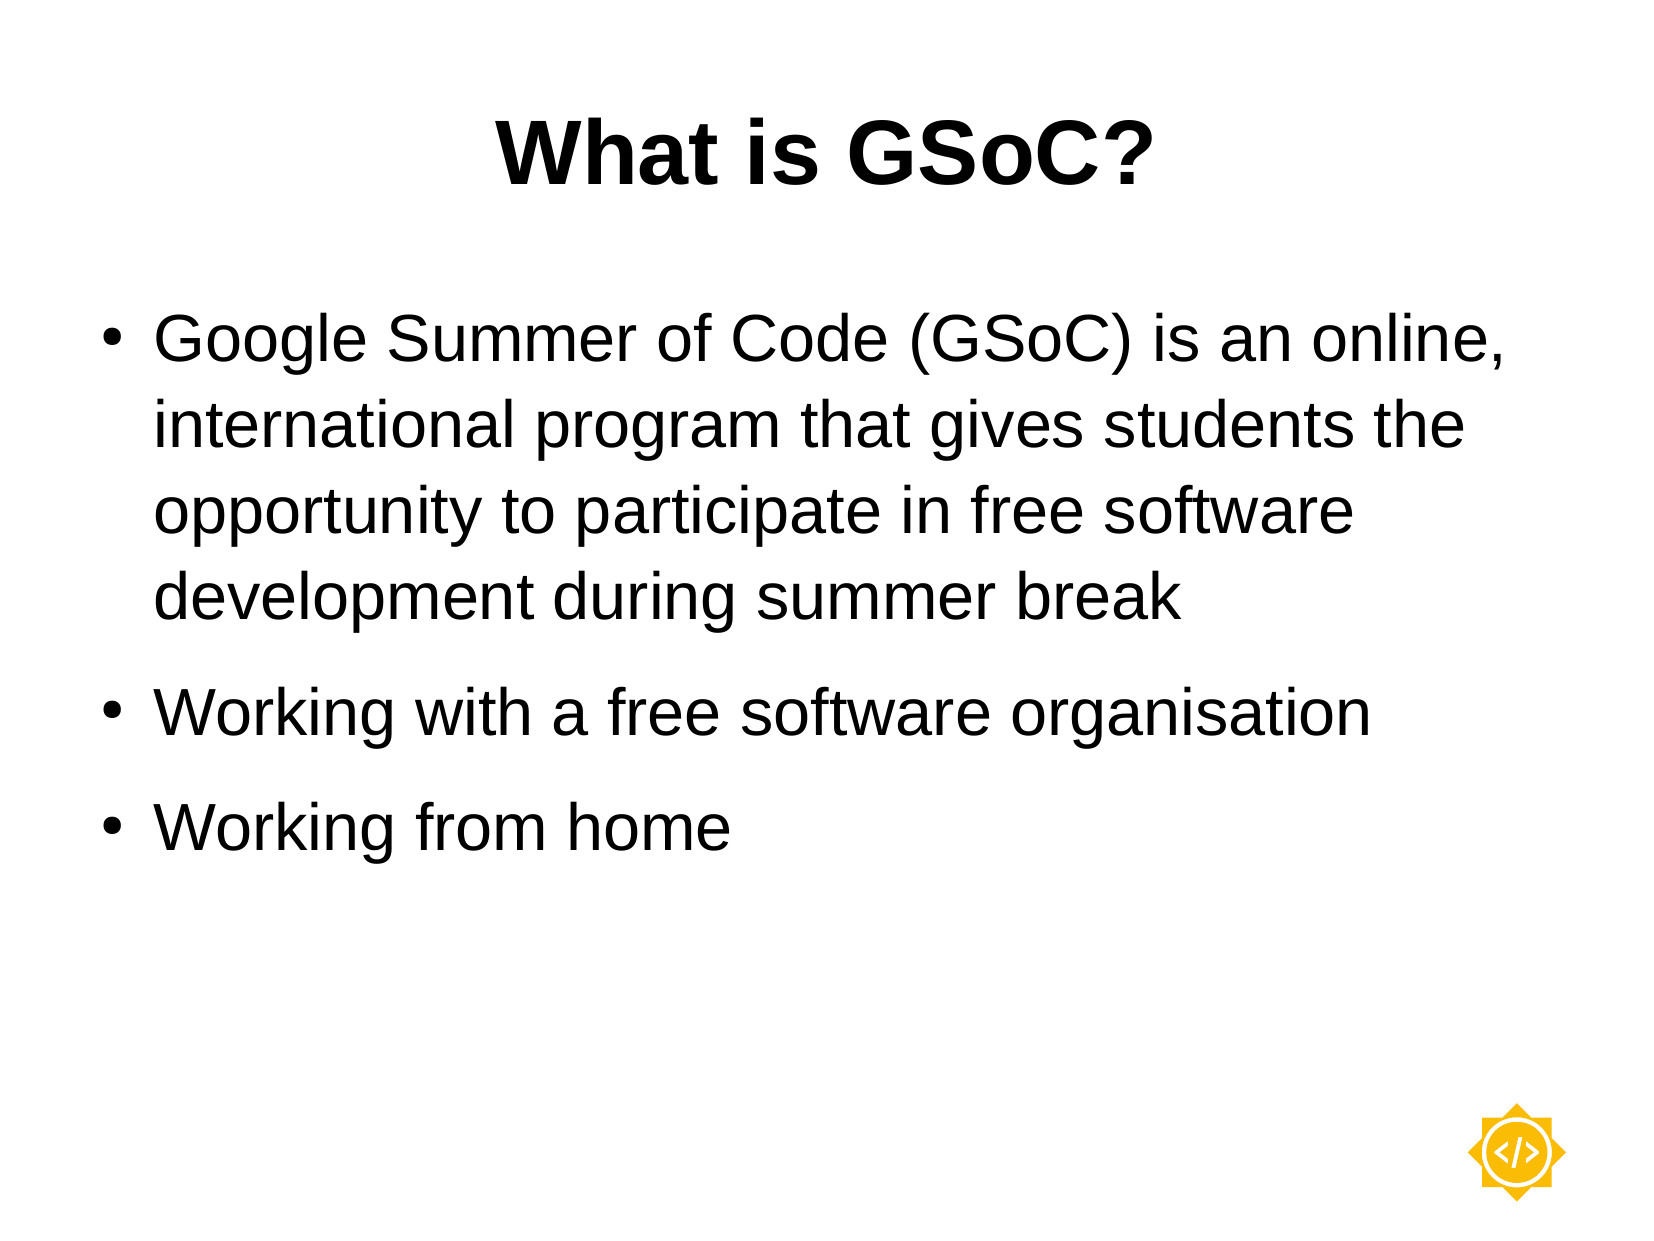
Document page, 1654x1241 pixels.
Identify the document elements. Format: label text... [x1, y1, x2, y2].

list Google Summer of Code (GSoC) is an online, international program that gives students the opportunity to participate in free software development during summer break Working with a free software organisation Working from home [82, 290, 1571, 1010]
title What is GSoC? [82, 49, 1571, 257]
